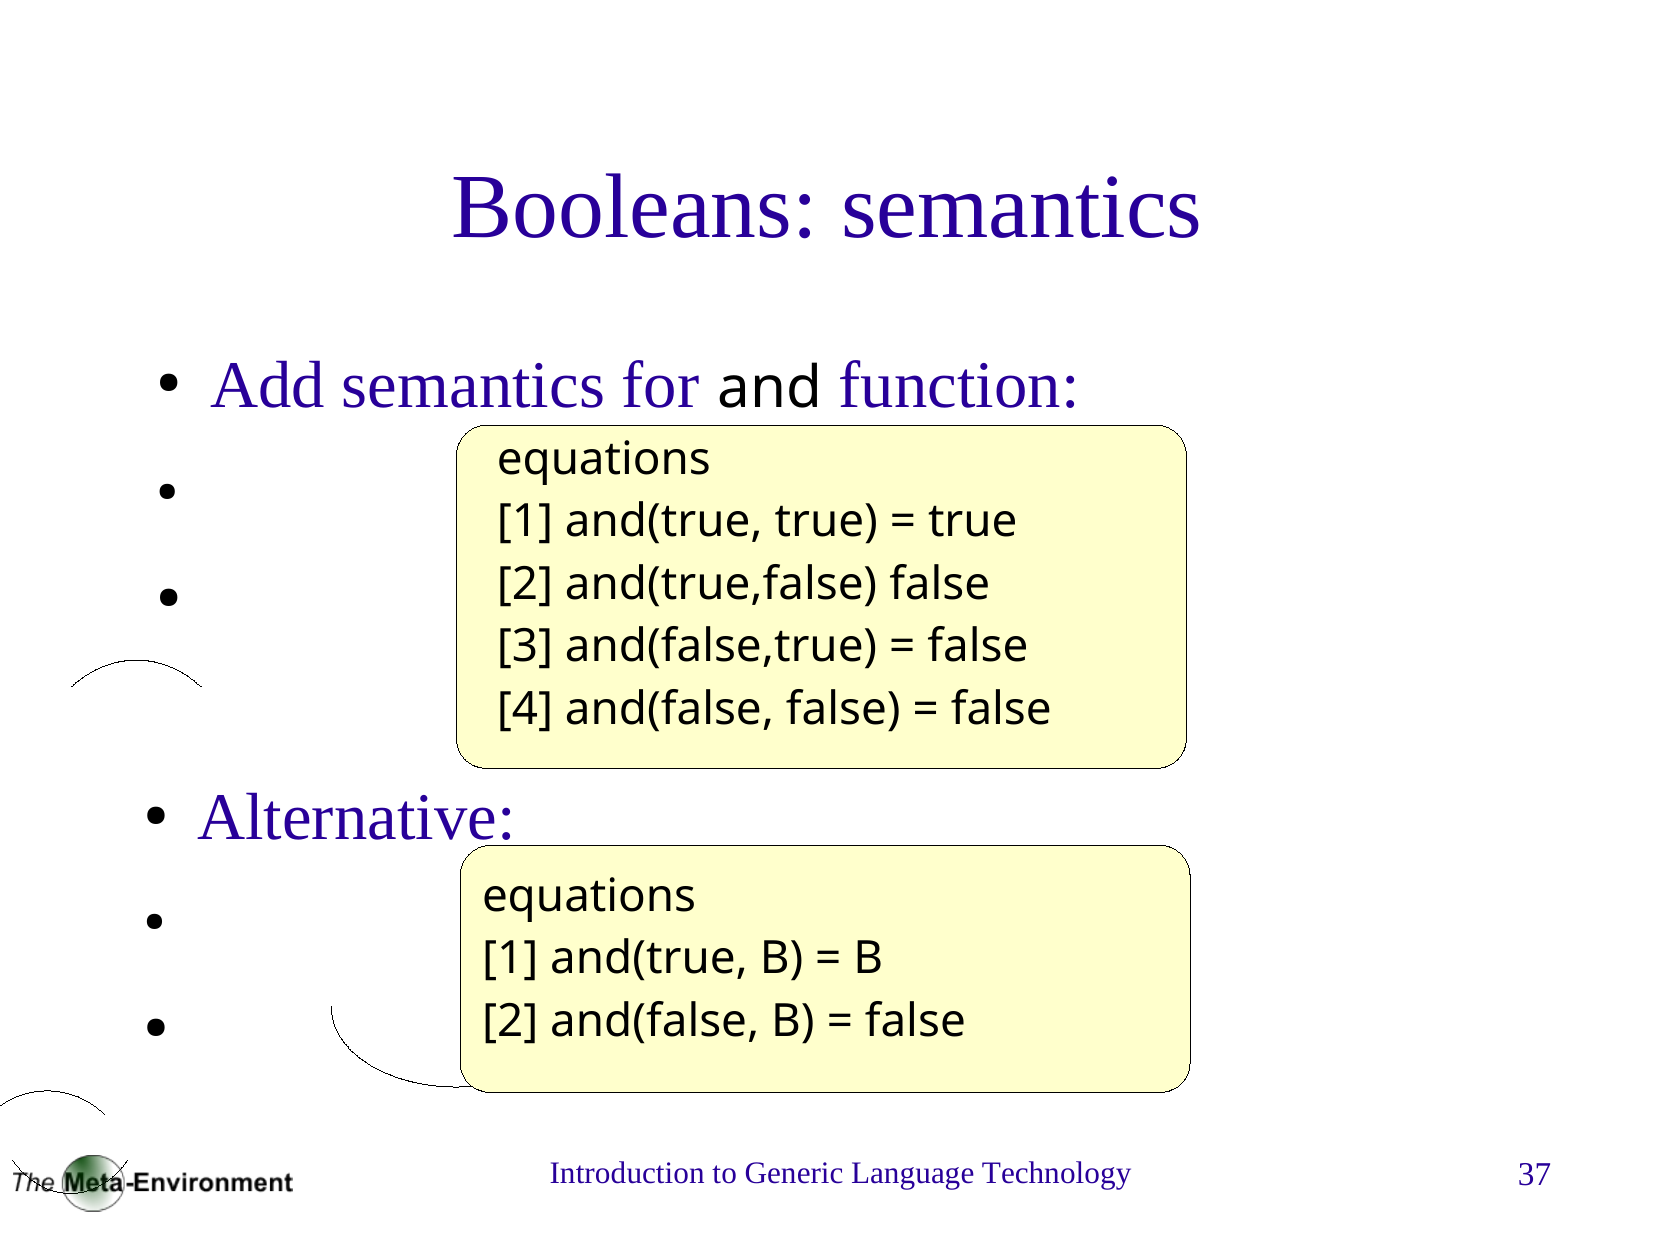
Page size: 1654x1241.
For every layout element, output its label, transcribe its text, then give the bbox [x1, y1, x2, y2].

text_box [460, 845, 1191, 1093]
text_box [456, 649, 1186, 769]
list Alternative: [108, 780, 1521, 1082]
picture [13, 1155, 293, 1212]
title Booleans: semantics [121, 102, 1534, 311]
text_box equations [1] and(true, B) = B [2] and(false, B) = false [482, 862, 1099, 1055]
list Add semantics for and function: [121, 344, 1534, 649]
text_box equations [1] and(true, true) = true [2] and(true,false) false [3] and(false,true) = false [4] and(false, false) = false [496, 425, 1271, 746]
